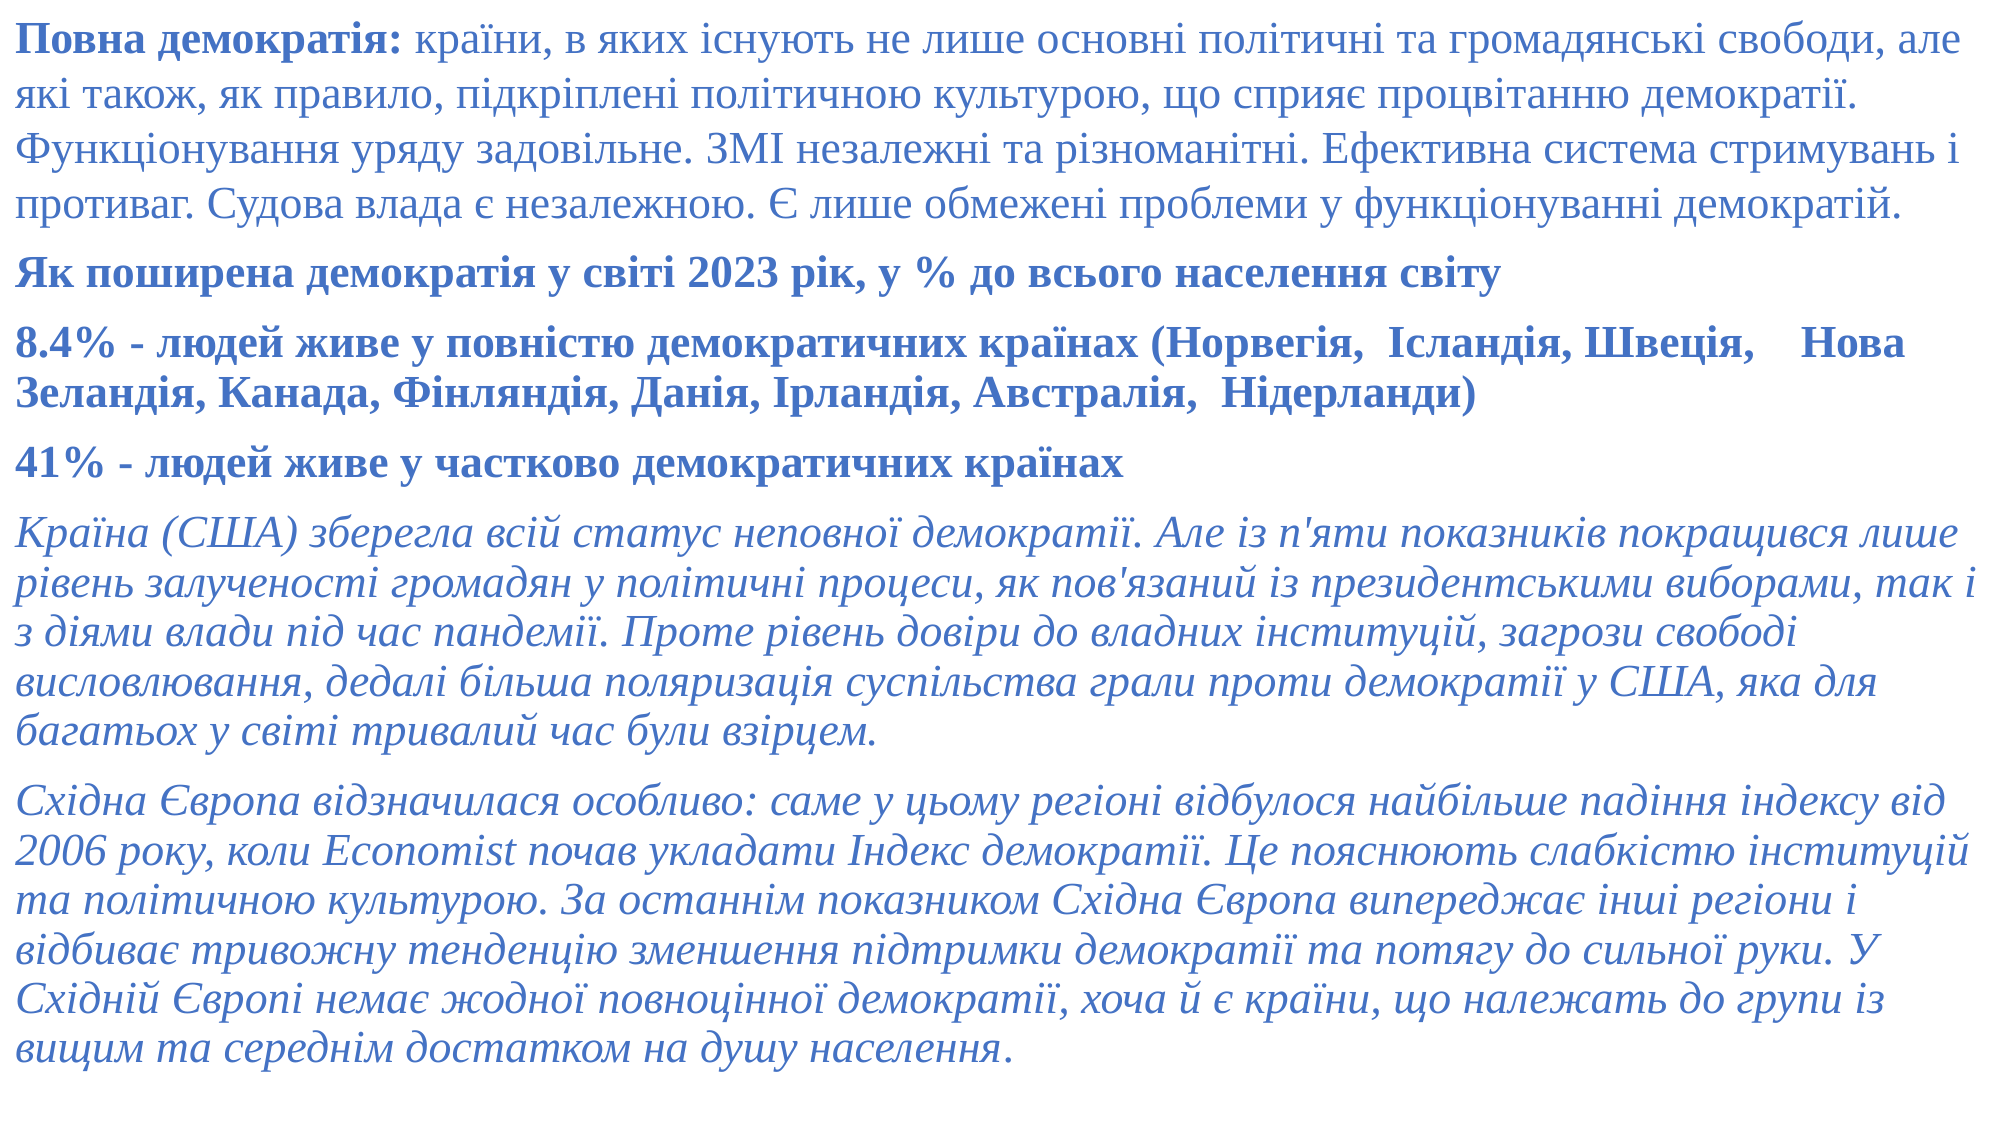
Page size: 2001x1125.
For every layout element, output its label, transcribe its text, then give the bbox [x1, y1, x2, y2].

list Повна демократія: країни, в яких існують не лише основні політичні та громадянські свободи, але які також, як правило, підкріплені політичною культурою, що сприяє процвітанню демократії. Функціонування уряду задовільне. ЗМІ незалежні та різноманітні. Ефективна система стримувань і противаг. Судова влада є незалежною. Є лише обмежені проблеми у функціонуванні демократій. Як поширена демократія у світі 2023 рік, у % до всього населення світу 8.4% - людей живе у повністю демократичних країнах (Норвегія, Ісландія, Швеція, Нова Зеландія, Канада, Фінляндія, Данія, Ірландія, Австралія, Нідерланди) 41% - людей живе у частково демократичних країнах Країна (США) зберегла всій статус неповної демократії. Але із п'яти показників покращився лише рівень залученості громадян у політичні процеси, як пов'язаний із президентськими виборами, так і з діями влади під час пандемії. Проте рівень довіри до владних інституцій, загрози свободі висловлювання, дедалі більша поляризація суспільства грали проти демократії у США, яка для багатьох у світі тривалий час були взірцем. Східна Європа відзначилася особливо: саме у цьому регіоні відбулося найбільше падіння індексу від 2006 року, коли Economist почав укладати Індекс демократії. Це пояснюють слабкістю інституцій та політичною культурою. За останнім показником Східна Європа випереджає інші регіони і відбиває тривожну тенденцію зменшення підтримки демократії та потягу до сильної руки. У Східній Європі немає жодної повноцінної демократії, хоча й є країни, що належать до групи із вищим та середнім достатком на душу населення. [0, 0, 2000, 1125]
